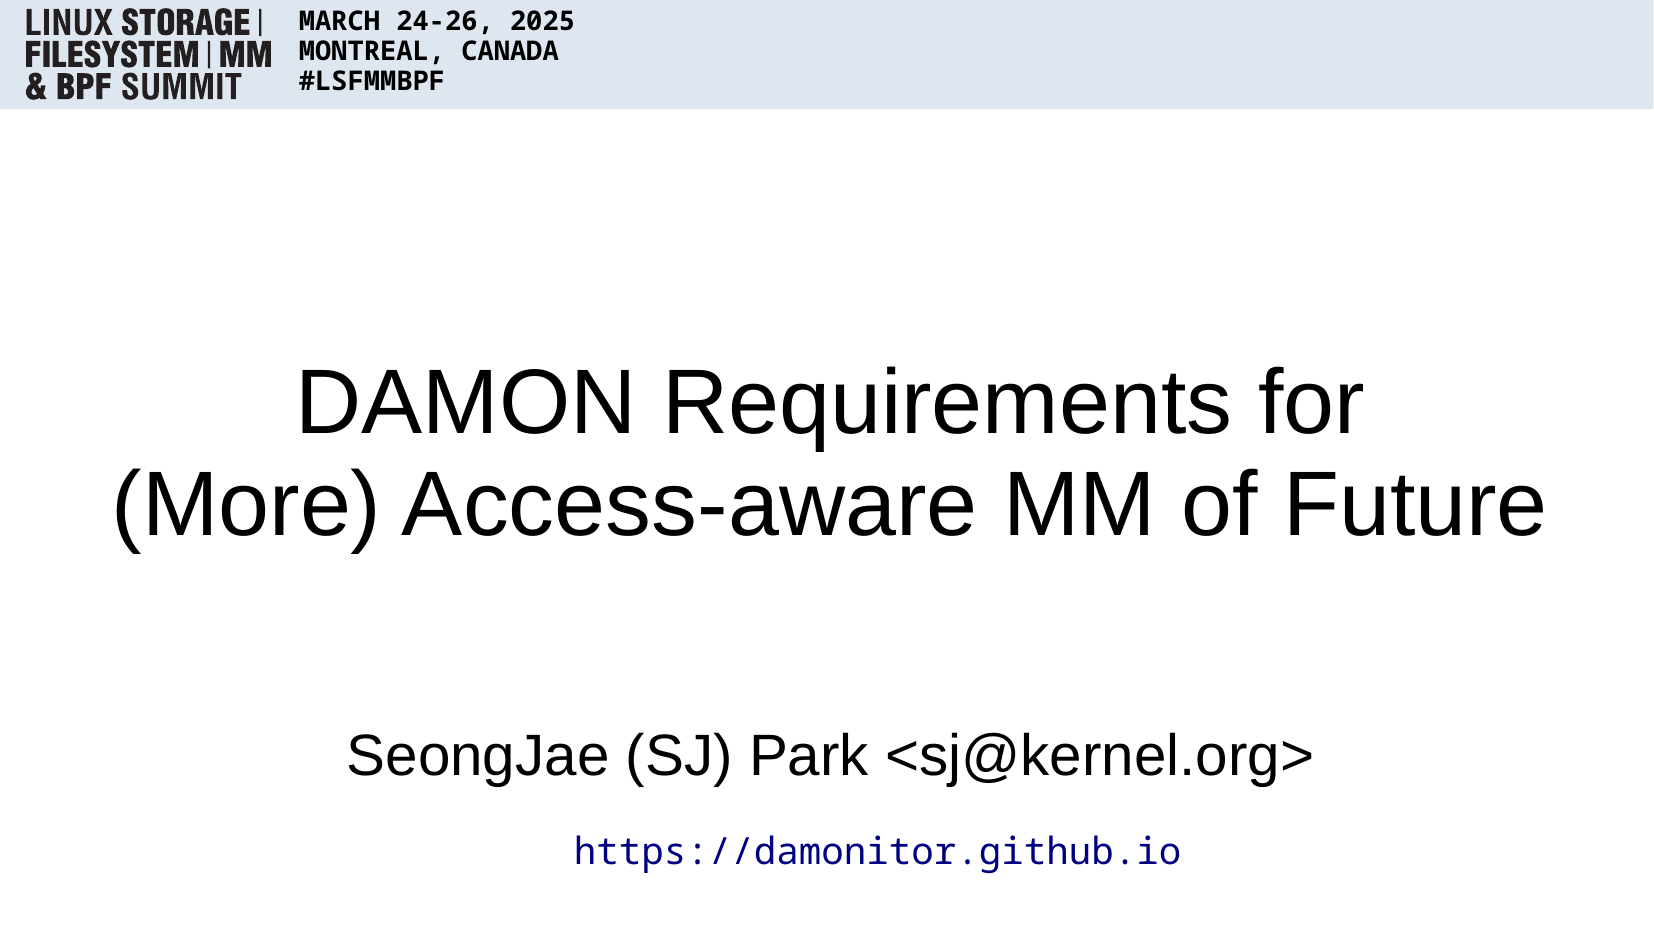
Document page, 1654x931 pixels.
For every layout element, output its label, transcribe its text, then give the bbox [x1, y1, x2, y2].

text_box MARCH 24-26, 2025 MONTREAL, CANADA #LSFMMBPF [284, 1, 631, 127]
picture [20, 3, 276, 105]
subtitle DAMON Requirements for (More) Access-aware MM of Future SeongJae (SJ) Park <sj@kernel.org> [86, 126, 1576, 789]
text_box [0, 0, 1654, 110]
text_box https://damonitor.github.io [559, 817, 1197, 884]
